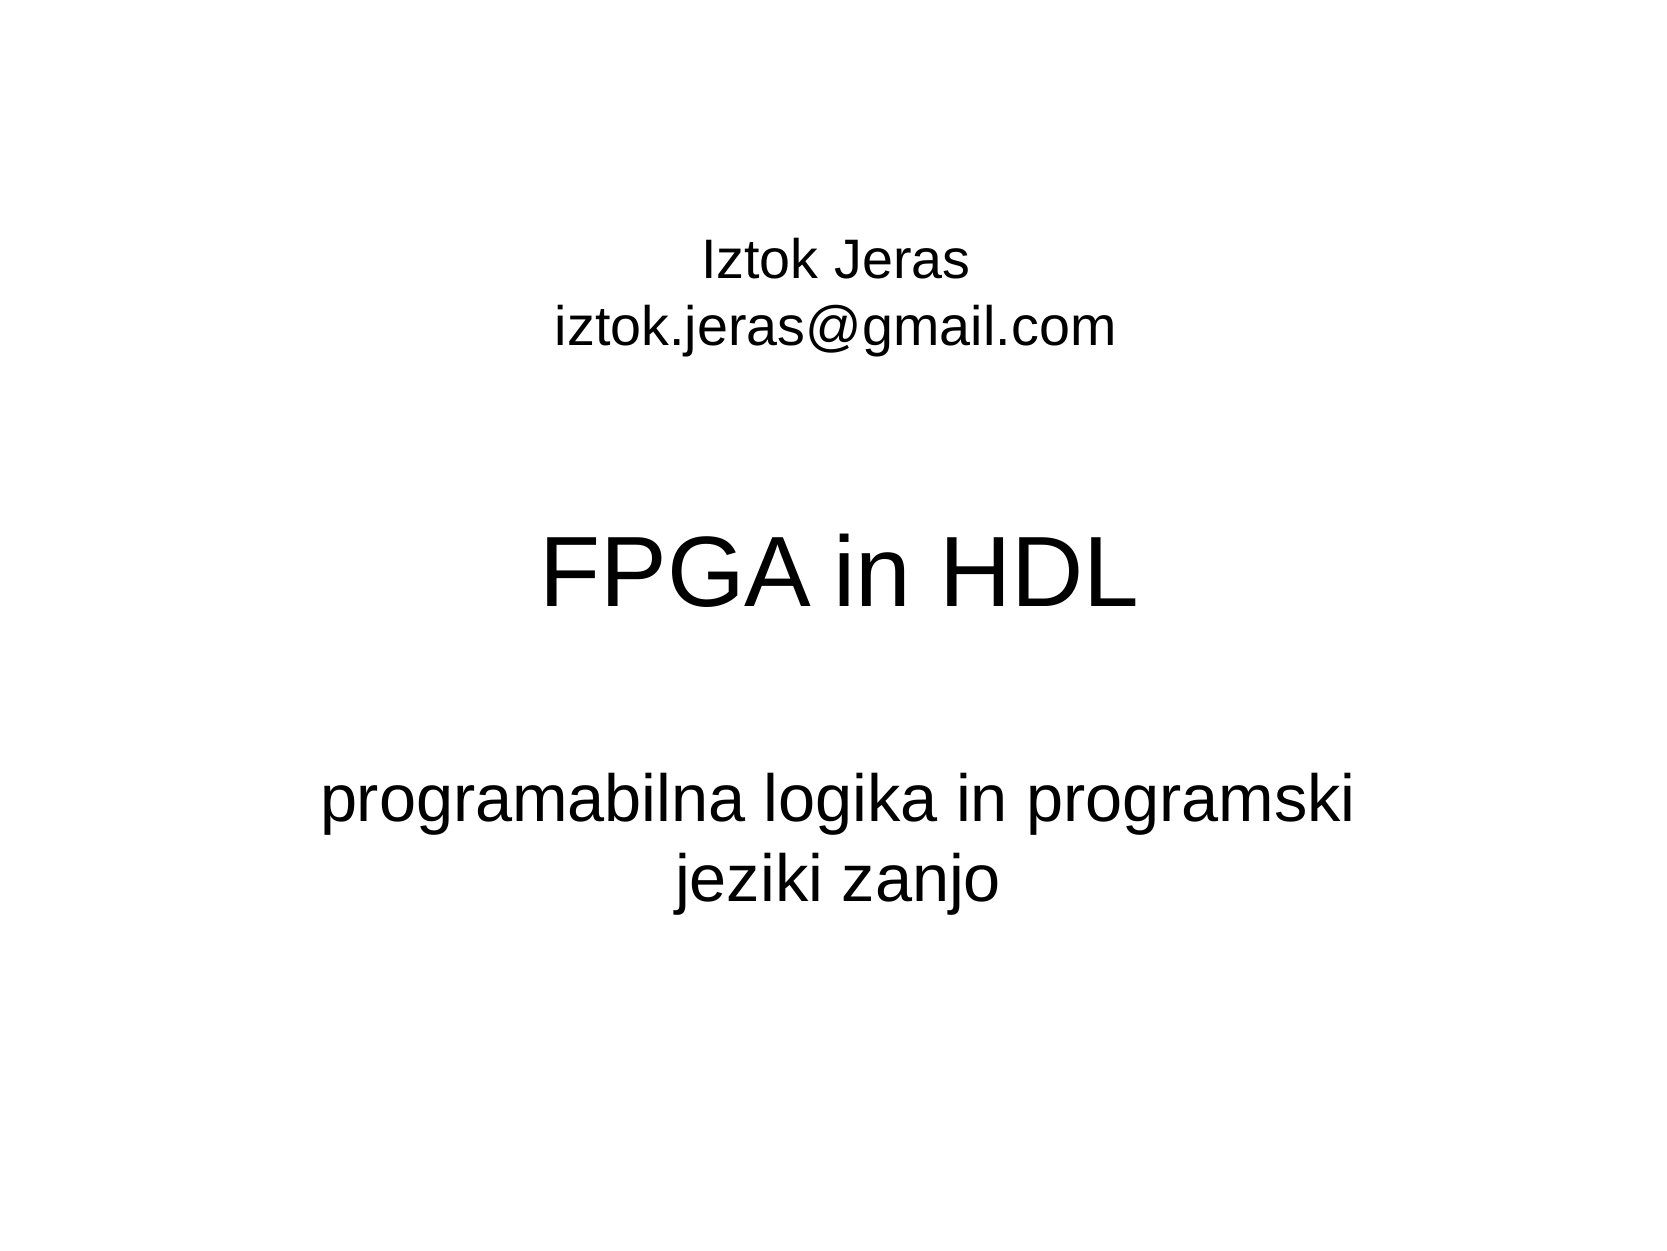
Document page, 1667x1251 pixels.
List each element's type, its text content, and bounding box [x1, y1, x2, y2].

subtitle programabilna logika in programski jeziki zanjo [299, 748, 1378, 921]
title FPGA in HDL [150, 500, 1530, 713]
text_box Iztok Jeras iztok.jeras@gmail.com [415, 216, 1257, 359]
